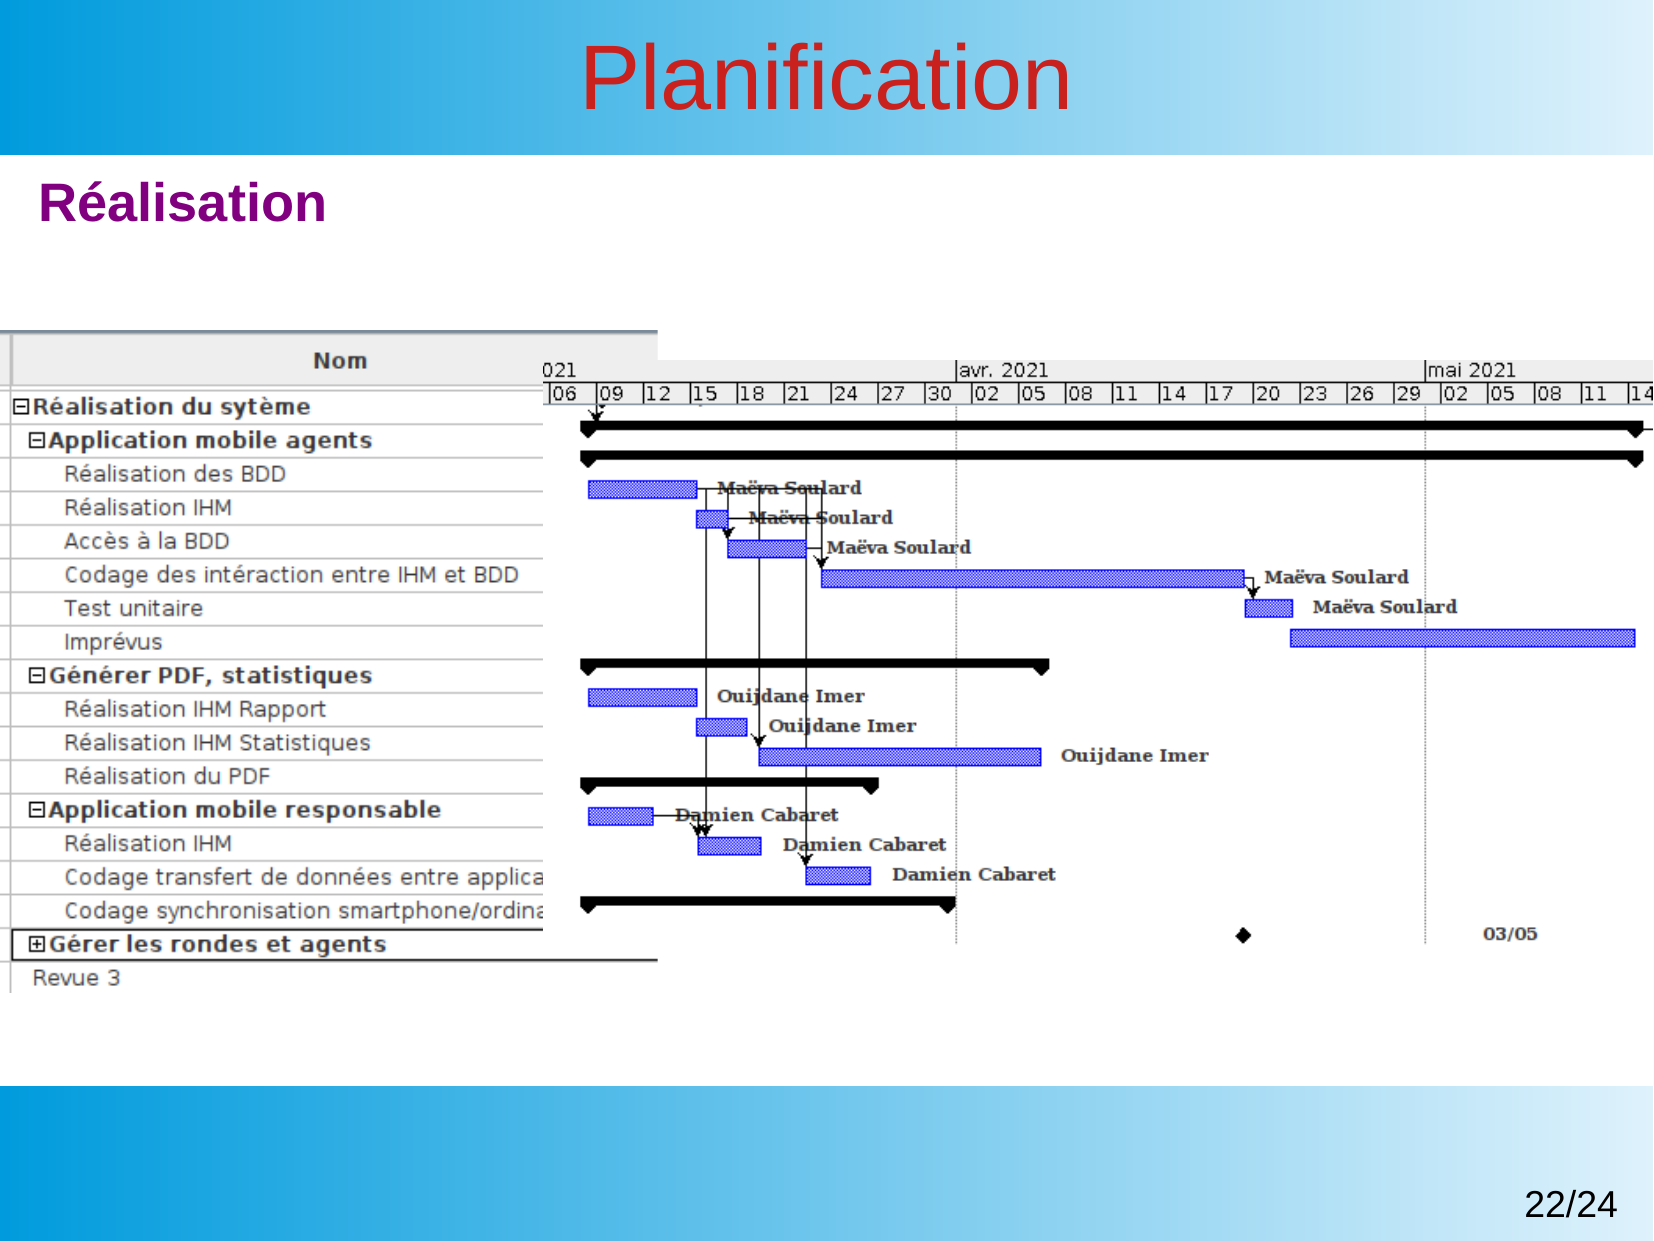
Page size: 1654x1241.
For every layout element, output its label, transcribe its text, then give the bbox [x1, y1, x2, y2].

text_box Réalisation [23, 165, 745, 241]
picture [0, 330, 1653, 993]
text_box <numéro>/24 [1509, 1175, 1654, 1241]
title Planification [0, 25, 1654, 130]
